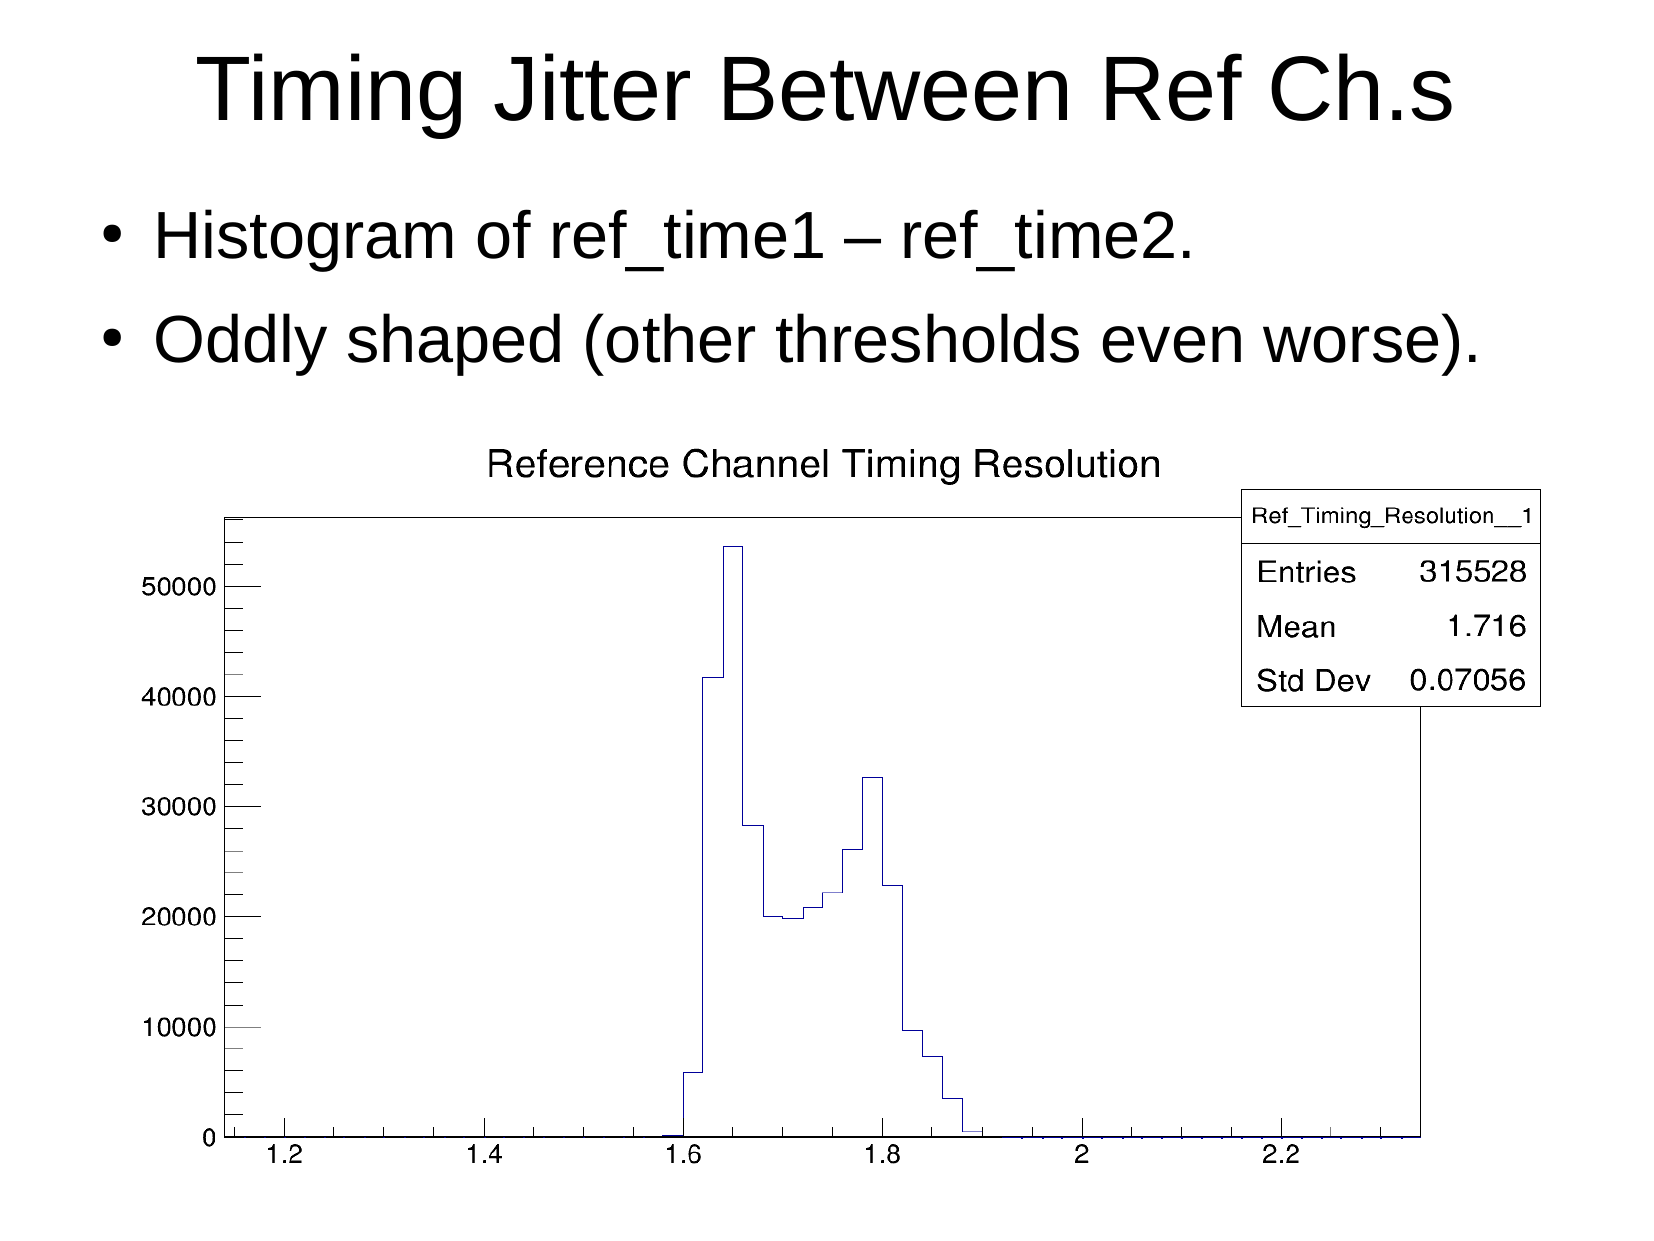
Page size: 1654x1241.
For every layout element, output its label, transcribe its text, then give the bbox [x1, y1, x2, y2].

list Histogram of ref_time1 – ref_time2. Oddly shaped (other thresholds even worse). [82, 198, 1571, 394]
picture [10, 394, 1571, 1216]
title Timing Jitter Between Ref Ch.s [82, 14, 1571, 162]
